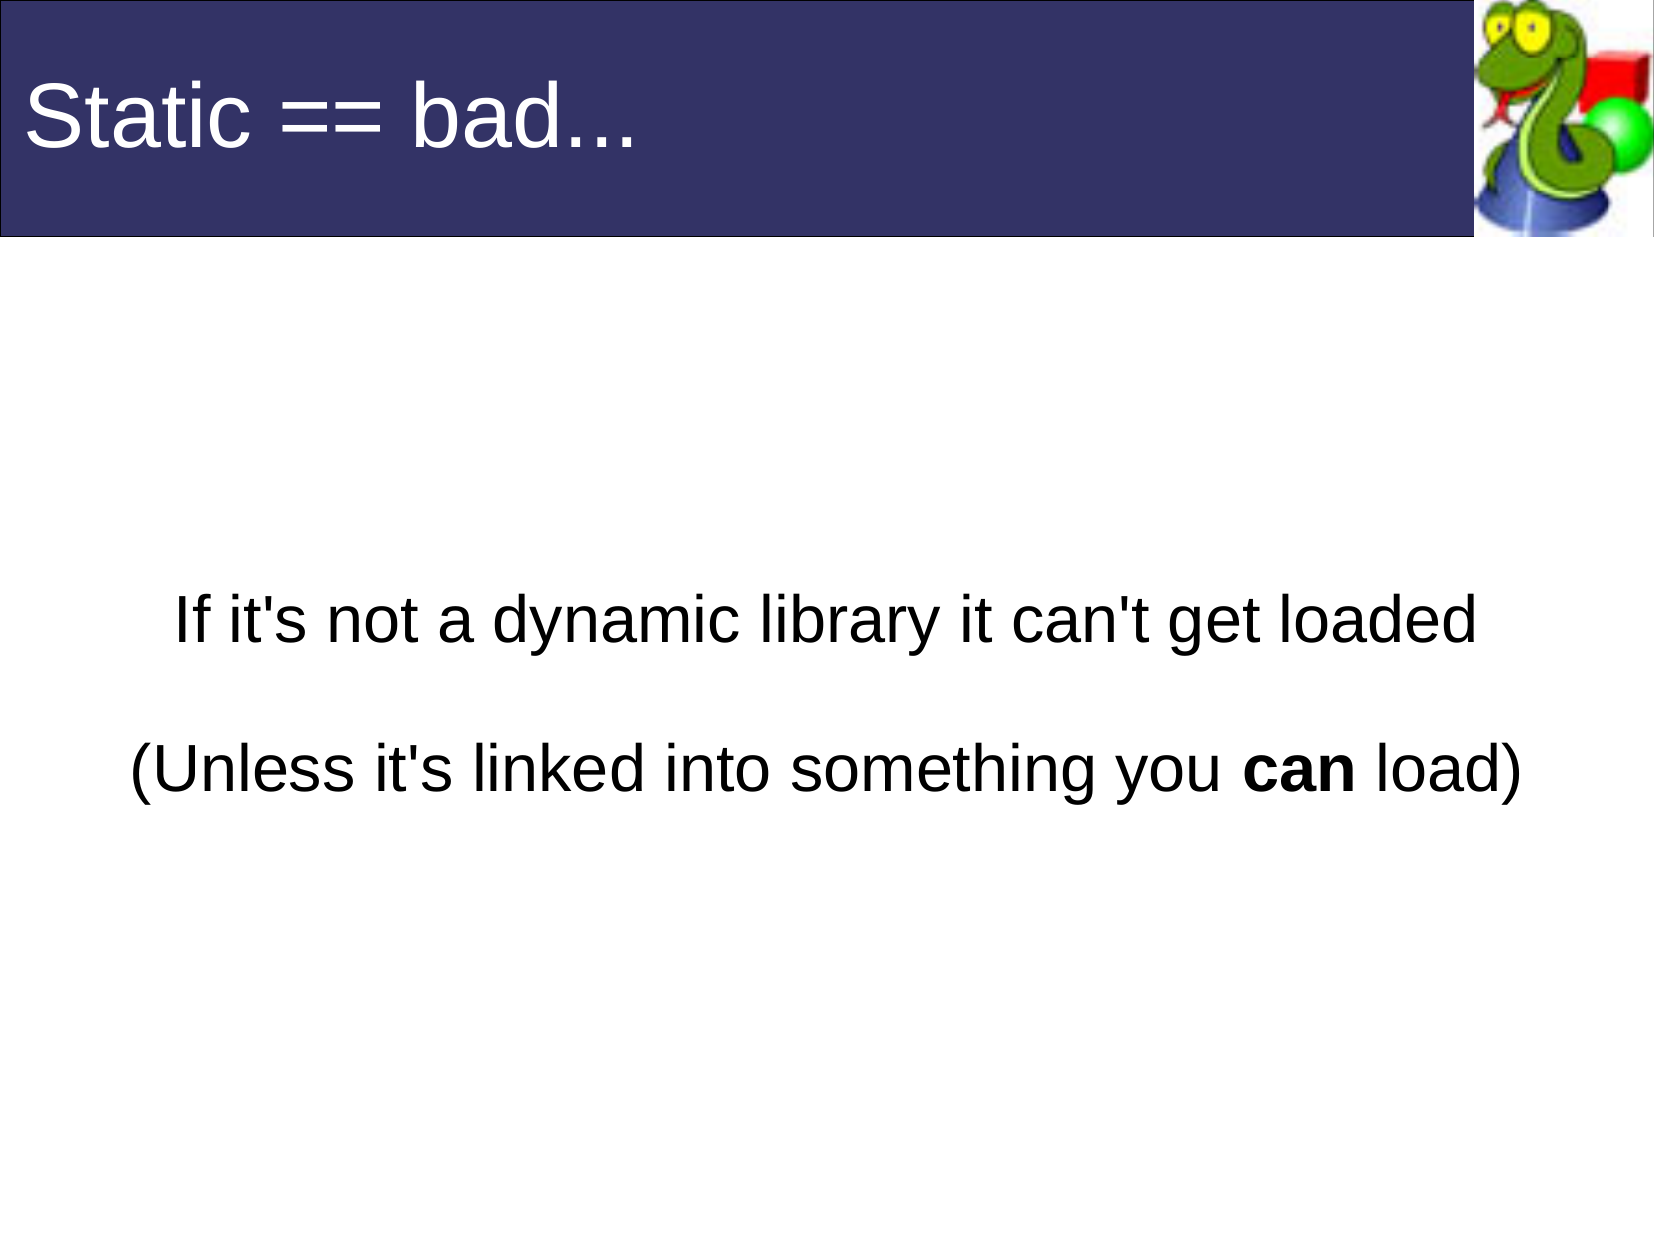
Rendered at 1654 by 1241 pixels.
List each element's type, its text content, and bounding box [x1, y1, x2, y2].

subtitle If it's not a dynamic library it can't get loaded (Unless it's linked into something you can load) [88, 450, 1565, 938]
picture [1474, 0, 1654, 237]
title Static == bad... [23, 19, 1477, 212]
